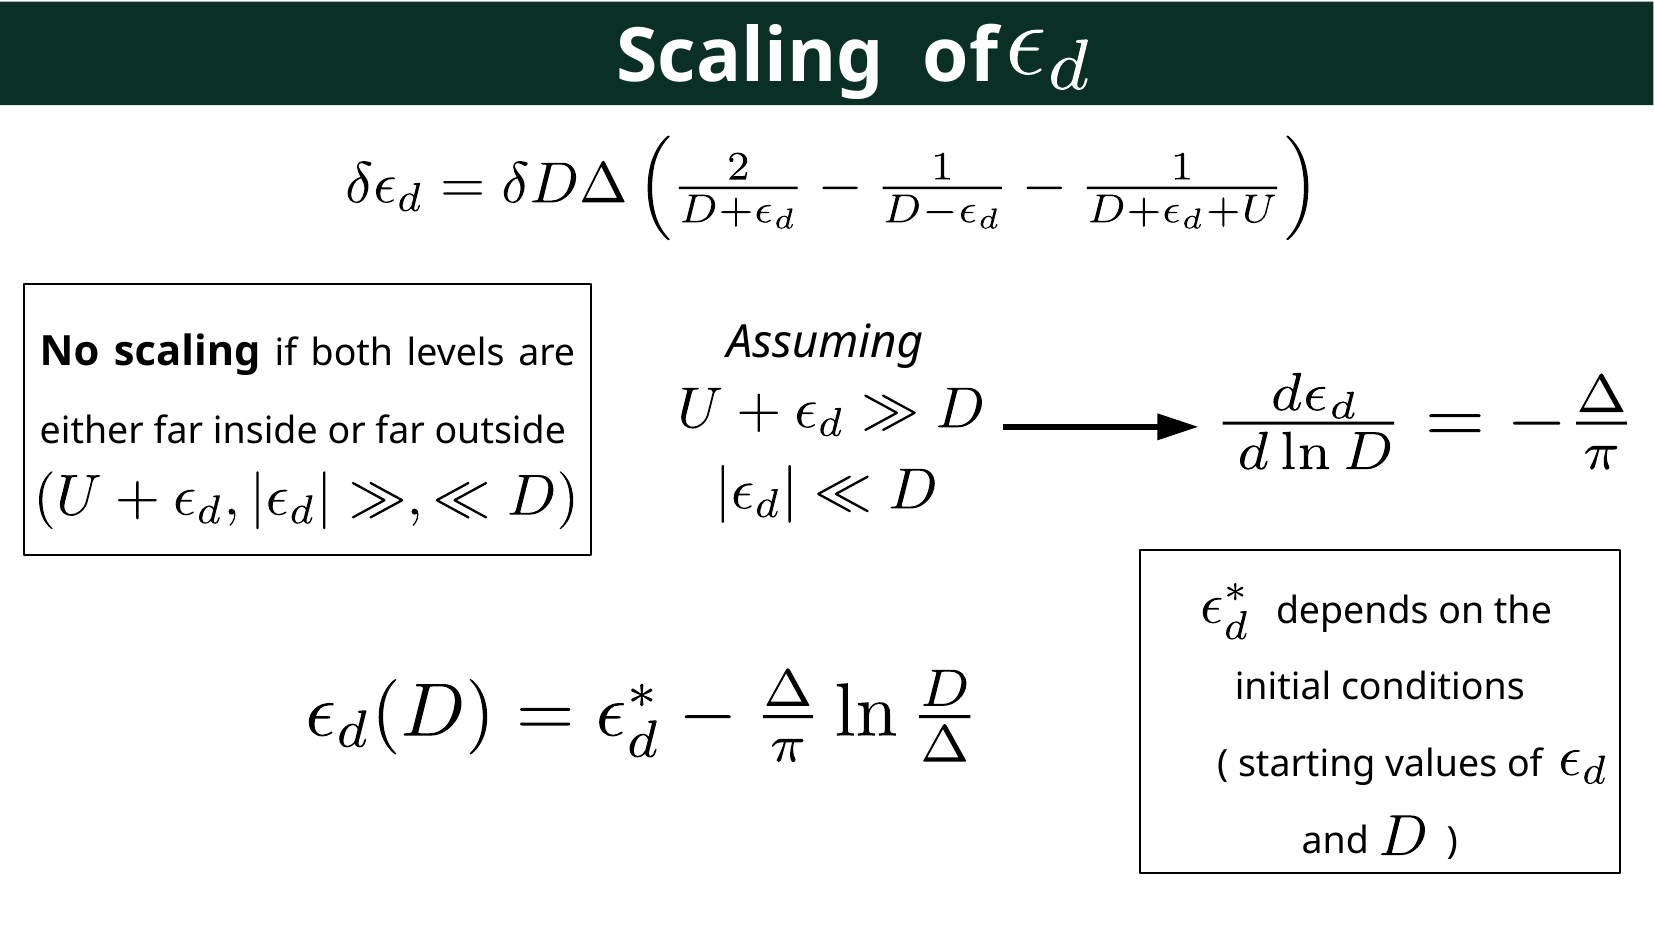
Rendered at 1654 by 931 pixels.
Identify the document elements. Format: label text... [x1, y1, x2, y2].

picture [1222, 372, 1627, 470]
text_box depends on the initial conditions ( starting values of and ) [1140, 549, 1621, 873]
picture [1378, 815, 1426, 856]
picture [1200, 582, 1247, 640]
picture [33, 471, 574, 530]
picture [302, 665, 974, 766]
picture [677, 387, 982, 437]
picture [1558, 750, 1606, 785]
picture [345, 135, 1309, 241]
picture [1005, 29, 1088, 91]
text_box Assuming [711, 300, 1012, 379]
text_box No scaling if both levels are either far inside or far outside [23, 283, 592, 556]
title Scaling of [0, 1, 1654, 106]
picture [712, 462, 937, 526]
